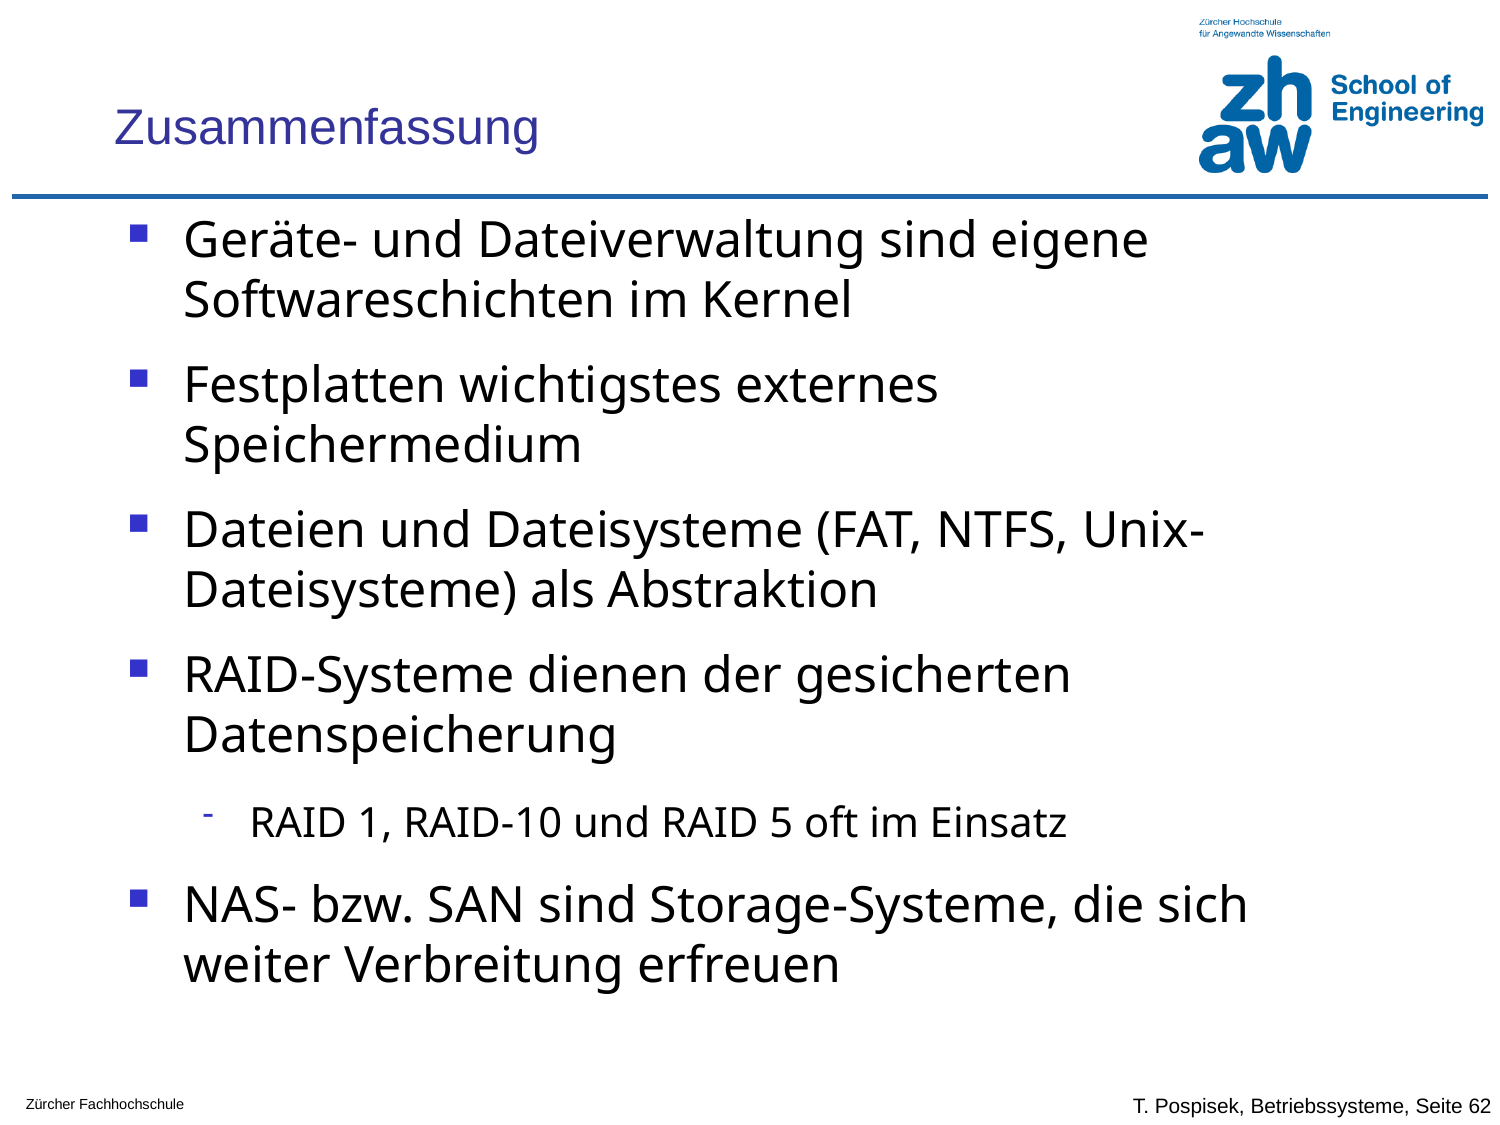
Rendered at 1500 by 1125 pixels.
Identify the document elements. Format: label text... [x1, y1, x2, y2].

picture [1199, 19, 1483, 173]
list Geräte- und Dateiverwaltung sind eigene Softwareschichten im Kernel Festplatten wichtigstes externes Speichermedium Dateien und Dateisysteme (FAT, NTFS, Unix-Dateisysteme) als Abstraktion RAID-Systeme dienen der gesicherten Datenspeicherung RAID 1, RAID-10 und RAID 5 oft im Einsatz NAS- bzw. SAN sind Storage-Systeme, die sich weiter Verbreitung erfreuen [112, 200, 1363, 988]
title Zusammenfassung [99, 50, 1379, 163]
